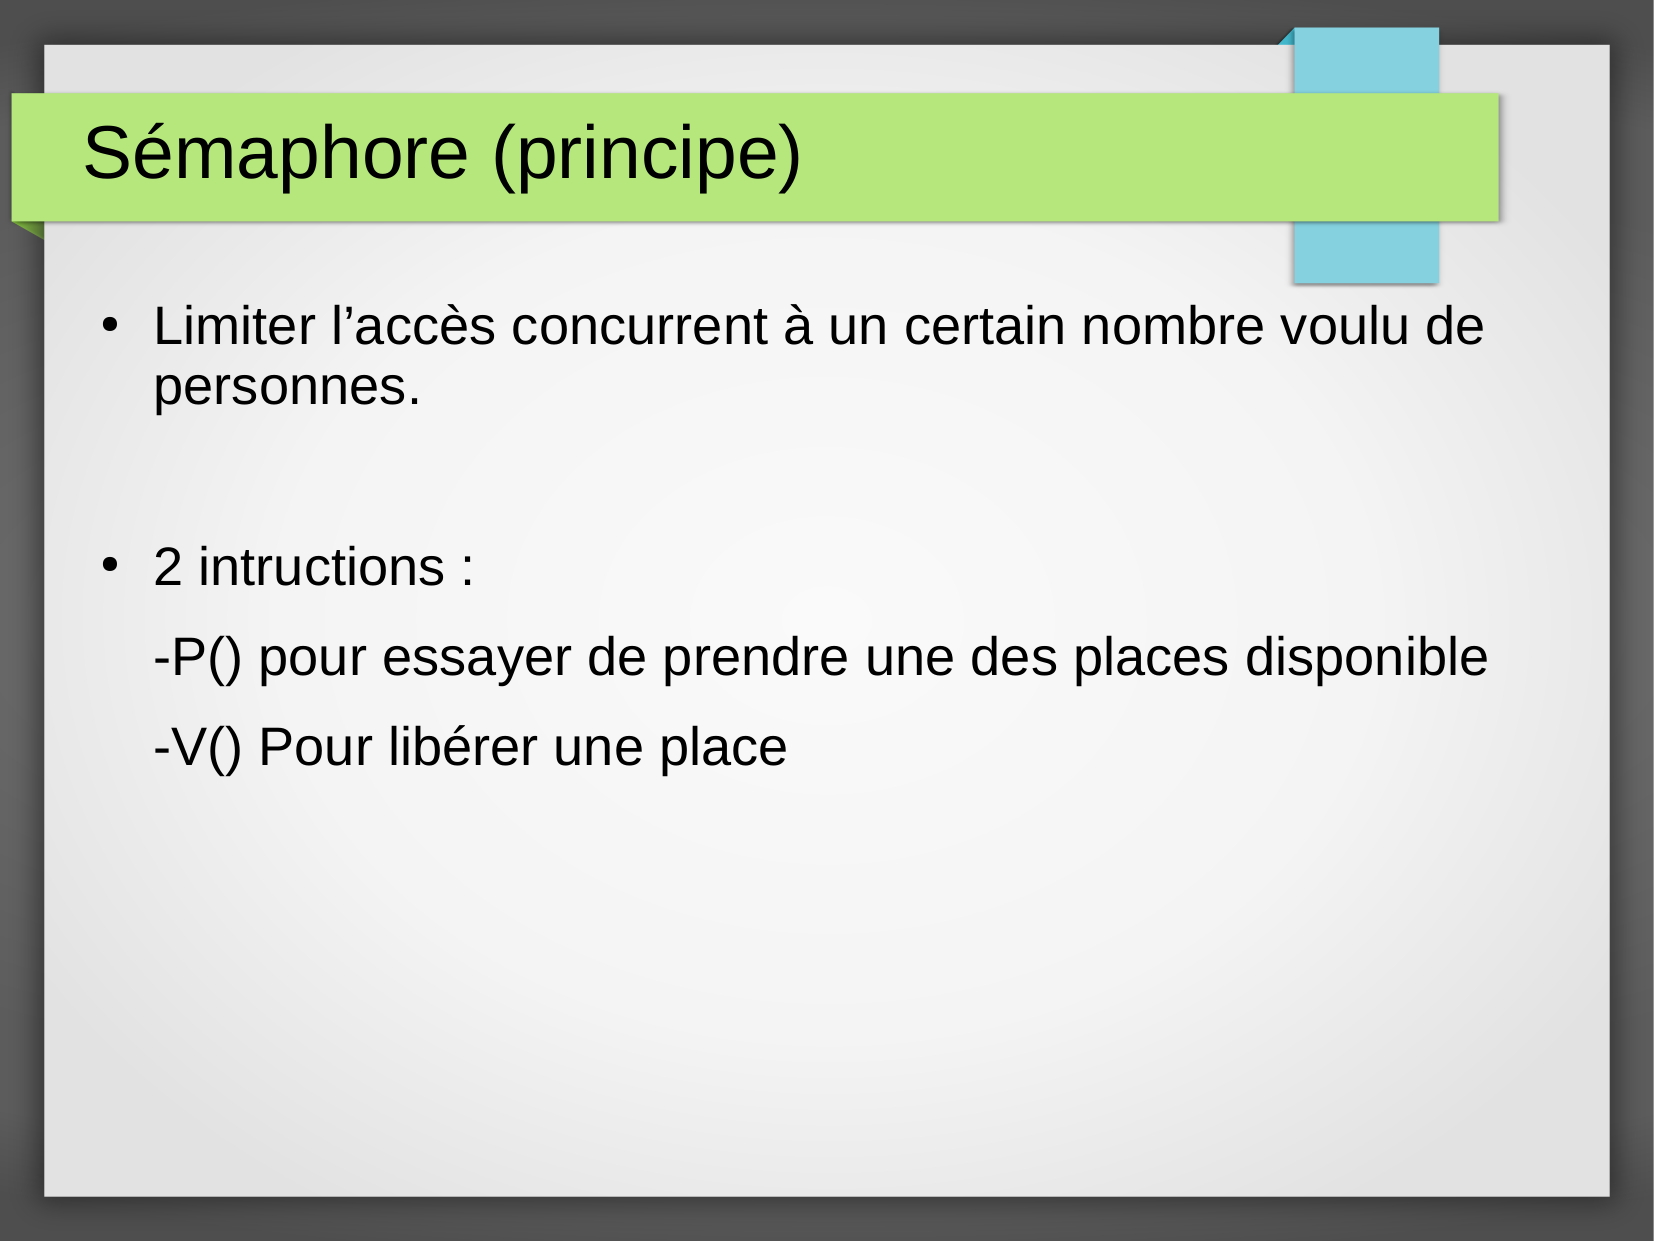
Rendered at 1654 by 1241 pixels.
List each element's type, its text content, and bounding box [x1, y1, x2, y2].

picture [0, 0, 1654, 1241]
list Limiter l’accès concurrent à un certain nombre voulu de personnes. 2 intructions : -P() pour essayer de prendre une des places disponible -V() Pour libérer une place [82, 295, 1571, 1015]
title Sémaphore (principe) [82, 49, 1571, 257]
